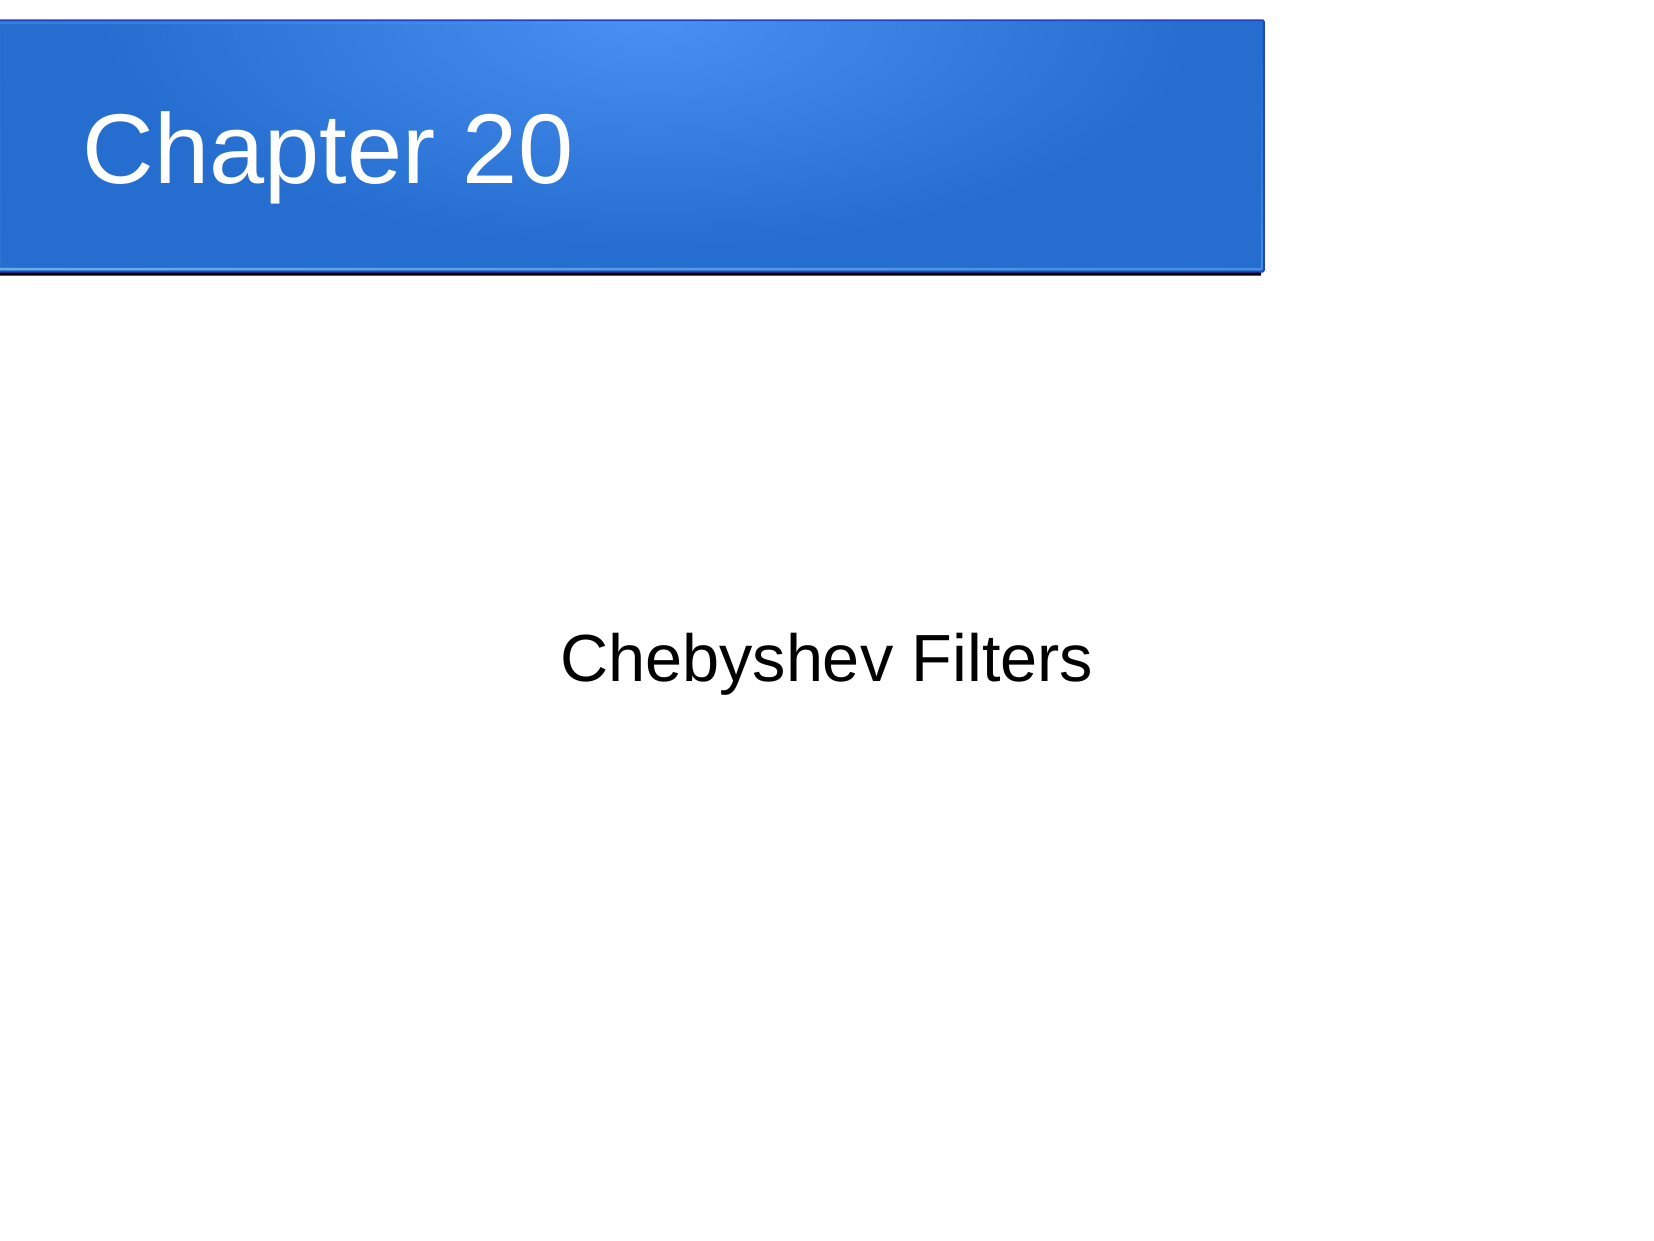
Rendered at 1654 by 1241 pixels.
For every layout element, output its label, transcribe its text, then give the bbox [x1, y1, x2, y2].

title Chapter 20 [82, 47, 1235, 252]
subtitle Chebyshev Filters [82, 299, 1571, 1019]
